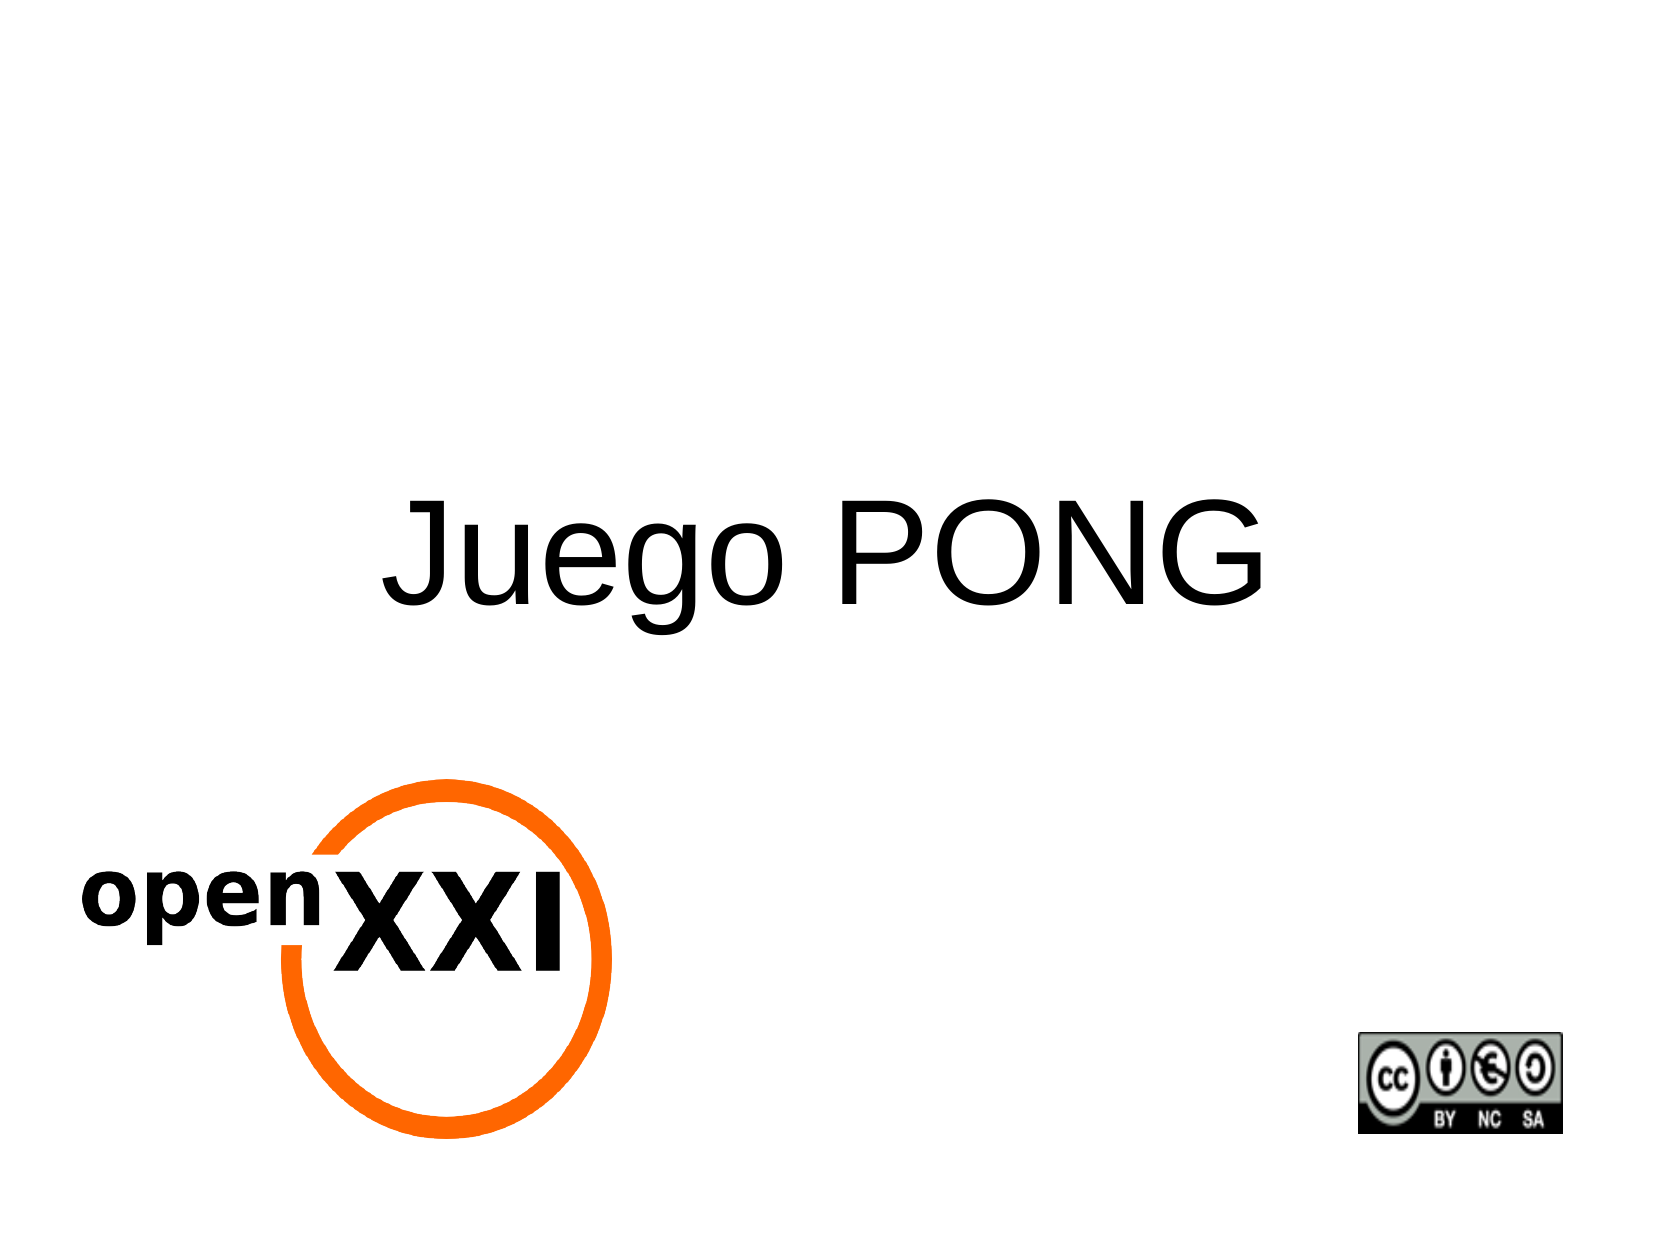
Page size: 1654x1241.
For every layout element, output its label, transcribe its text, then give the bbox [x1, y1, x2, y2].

picture [82, 779, 612, 1139]
title Juego PONG [82, 448, 1571, 656]
picture [1358, 1032, 1563, 1134]
